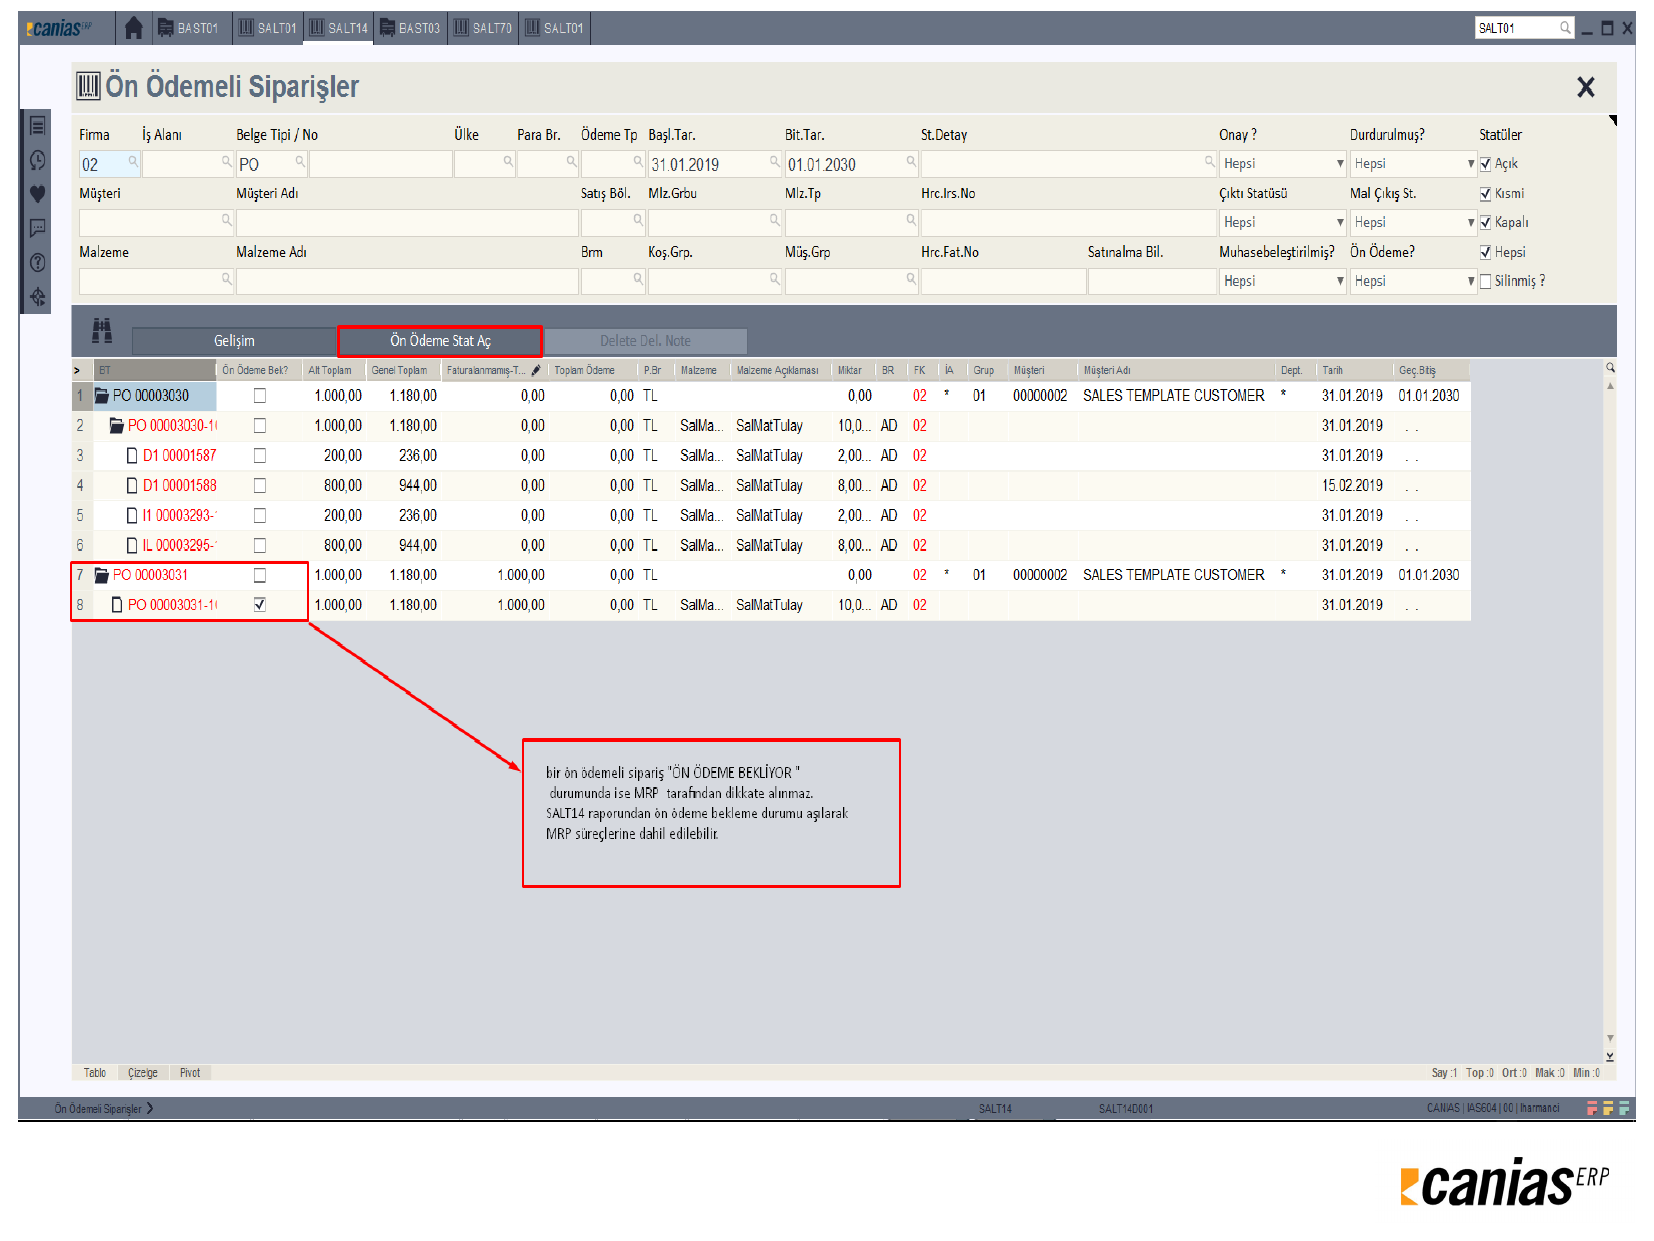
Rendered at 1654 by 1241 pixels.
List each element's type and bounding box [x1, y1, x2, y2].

picture [1375, 1139, 1635, 1223]
picture [18, 11, 1636, 1123]
